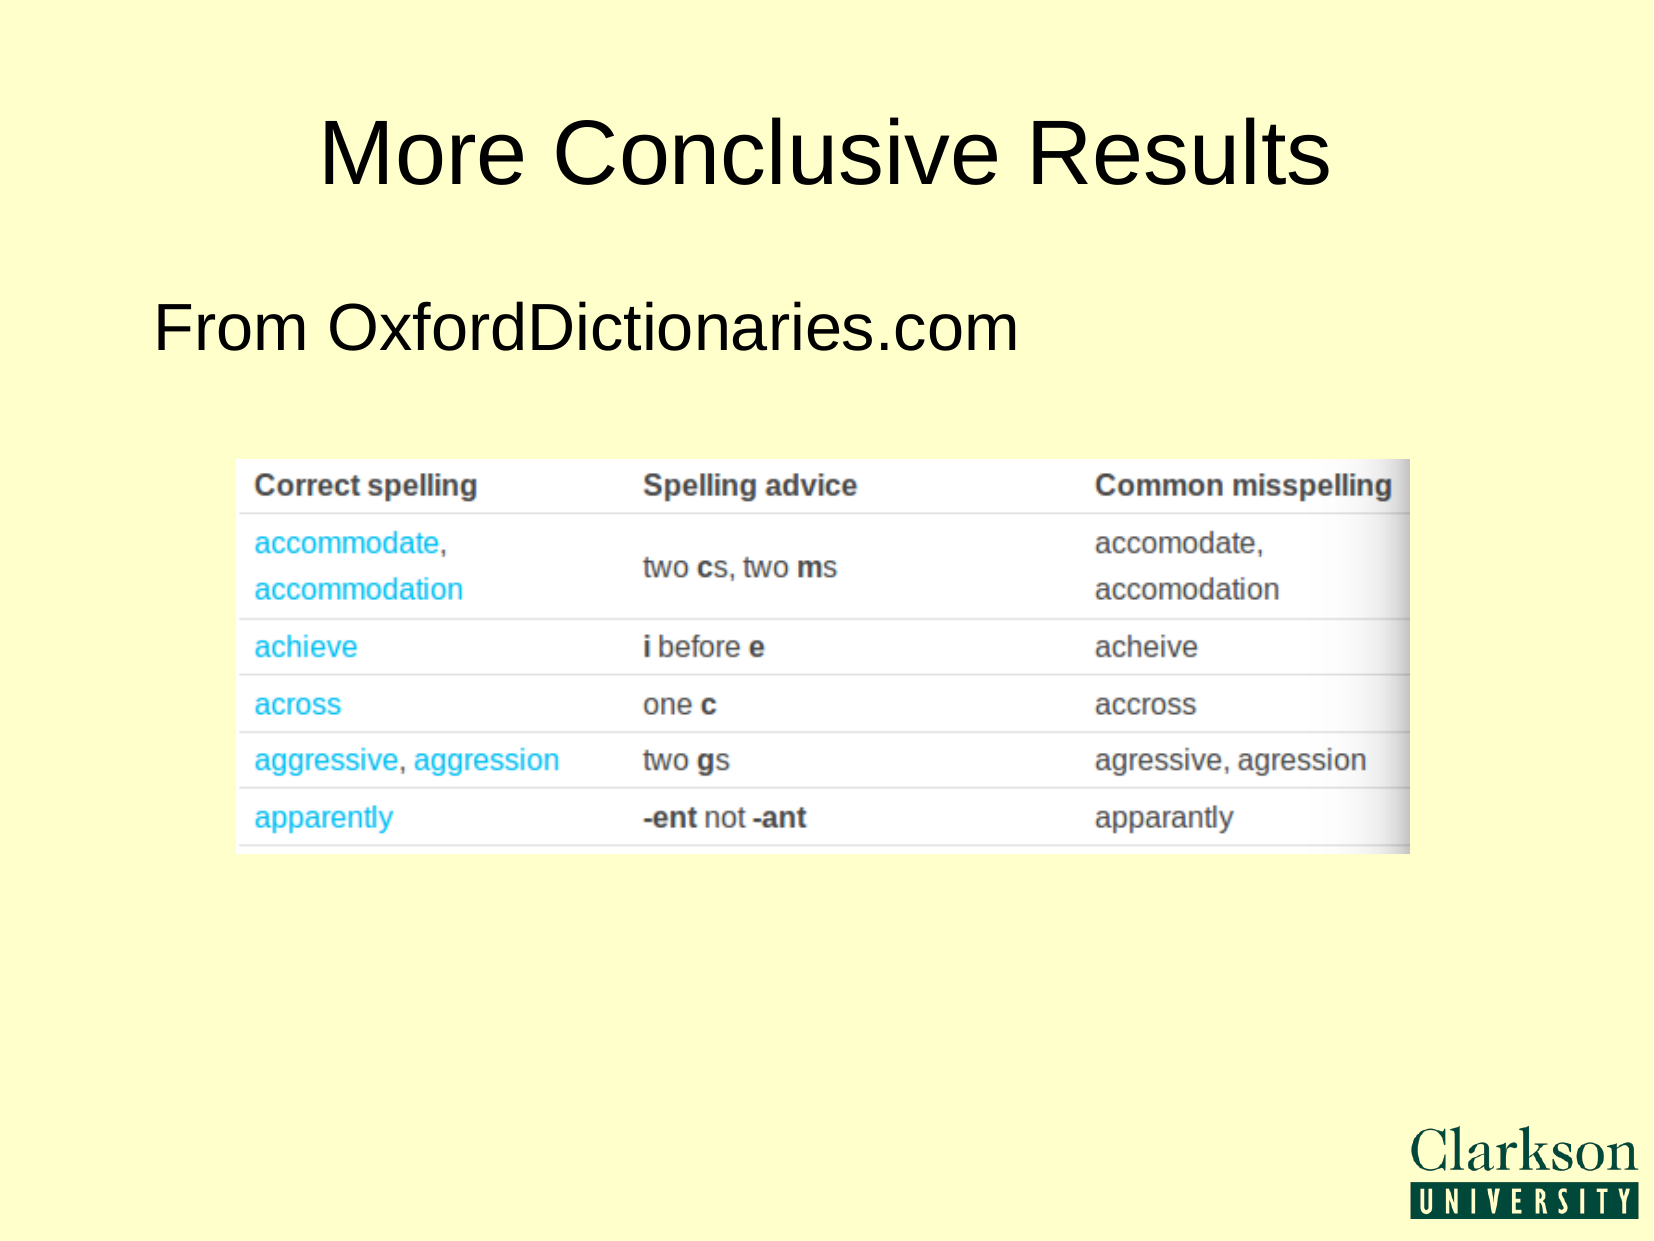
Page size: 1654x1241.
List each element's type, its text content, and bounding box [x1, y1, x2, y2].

list From OxfordDictionaries.com [82, 290, 1571, 1010]
title More Conclusive Results [82, 49, 1571, 257]
picture [236, 459, 1410, 854]
picture [1410, 1124, 1639, 1219]
